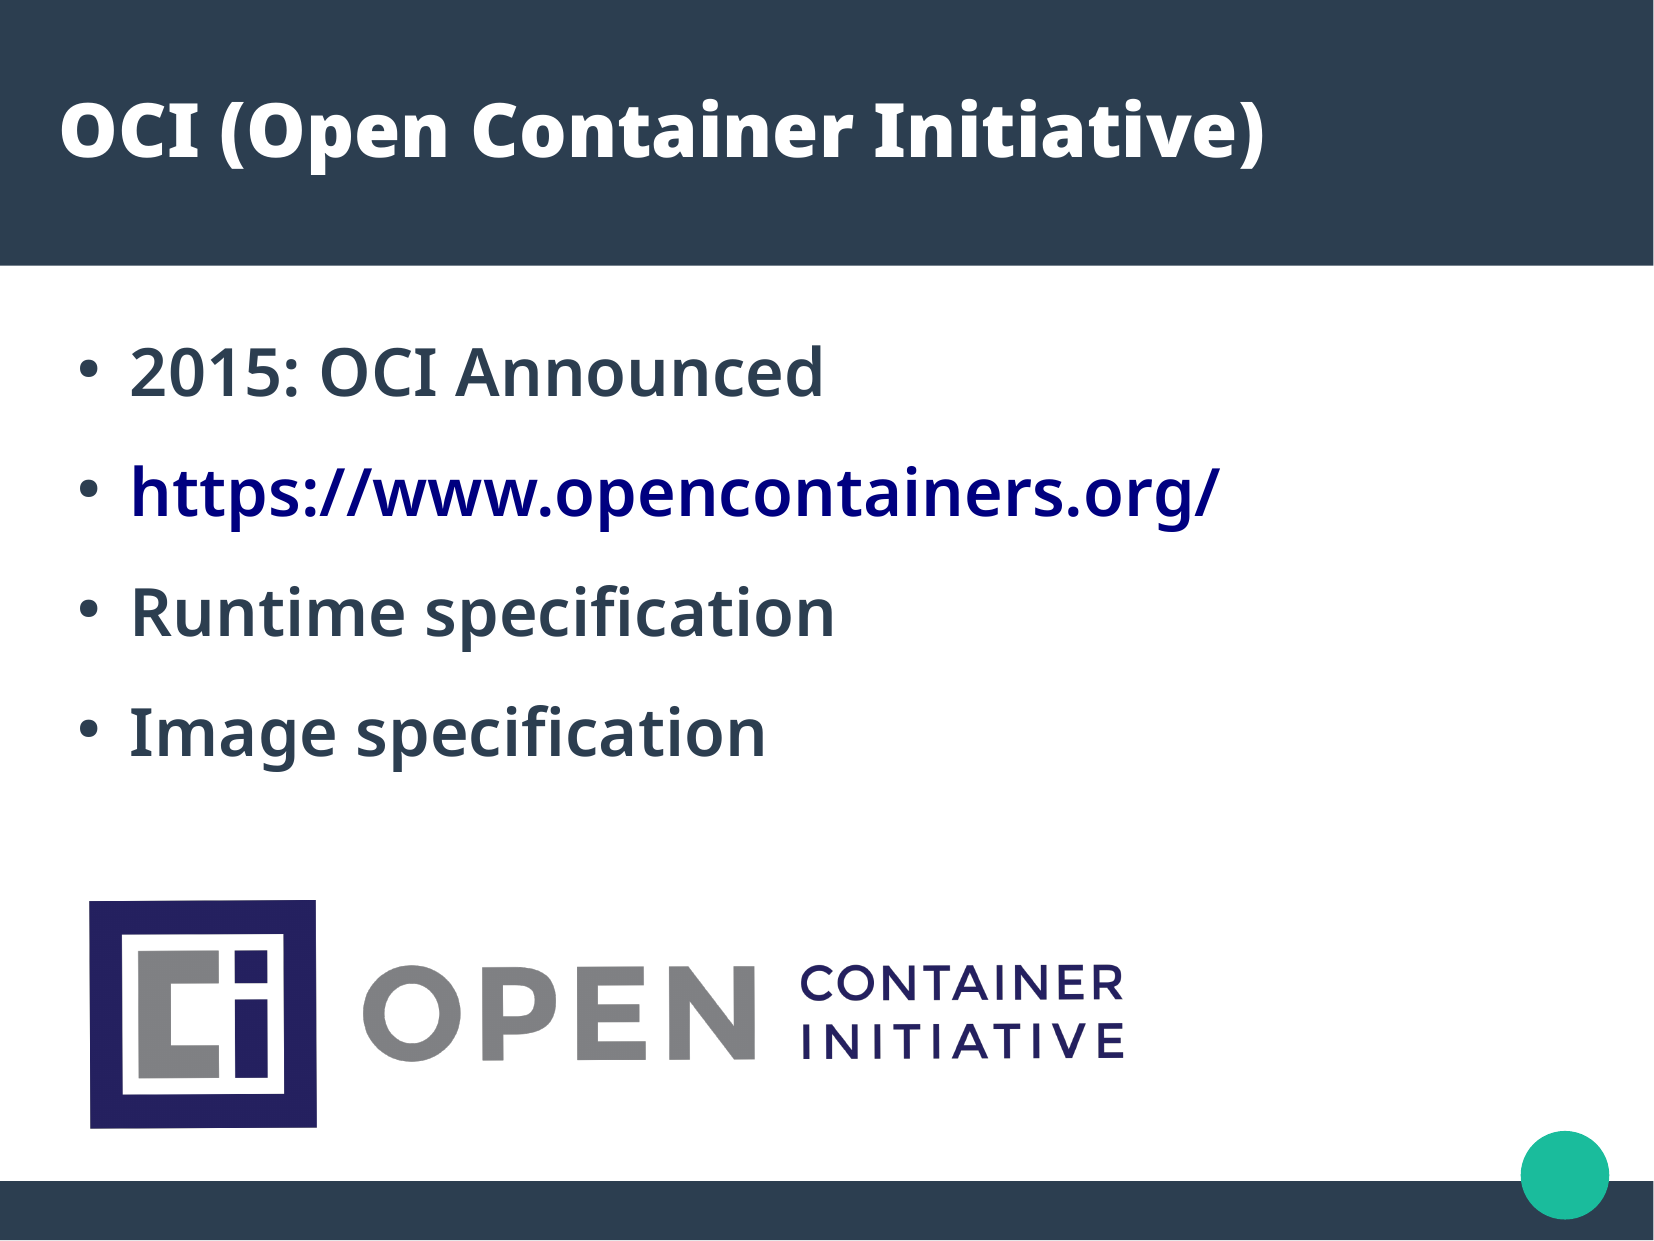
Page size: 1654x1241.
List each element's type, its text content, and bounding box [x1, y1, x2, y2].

picture [59, 874, 1153, 1152]
title OCI (Open Container Initiative) [59, 49, 1595, 207]
list 2015: OCI Announced https://www.opencontainers.org/ Runtime specification Image specification [59, 324, 1595, 1152]
